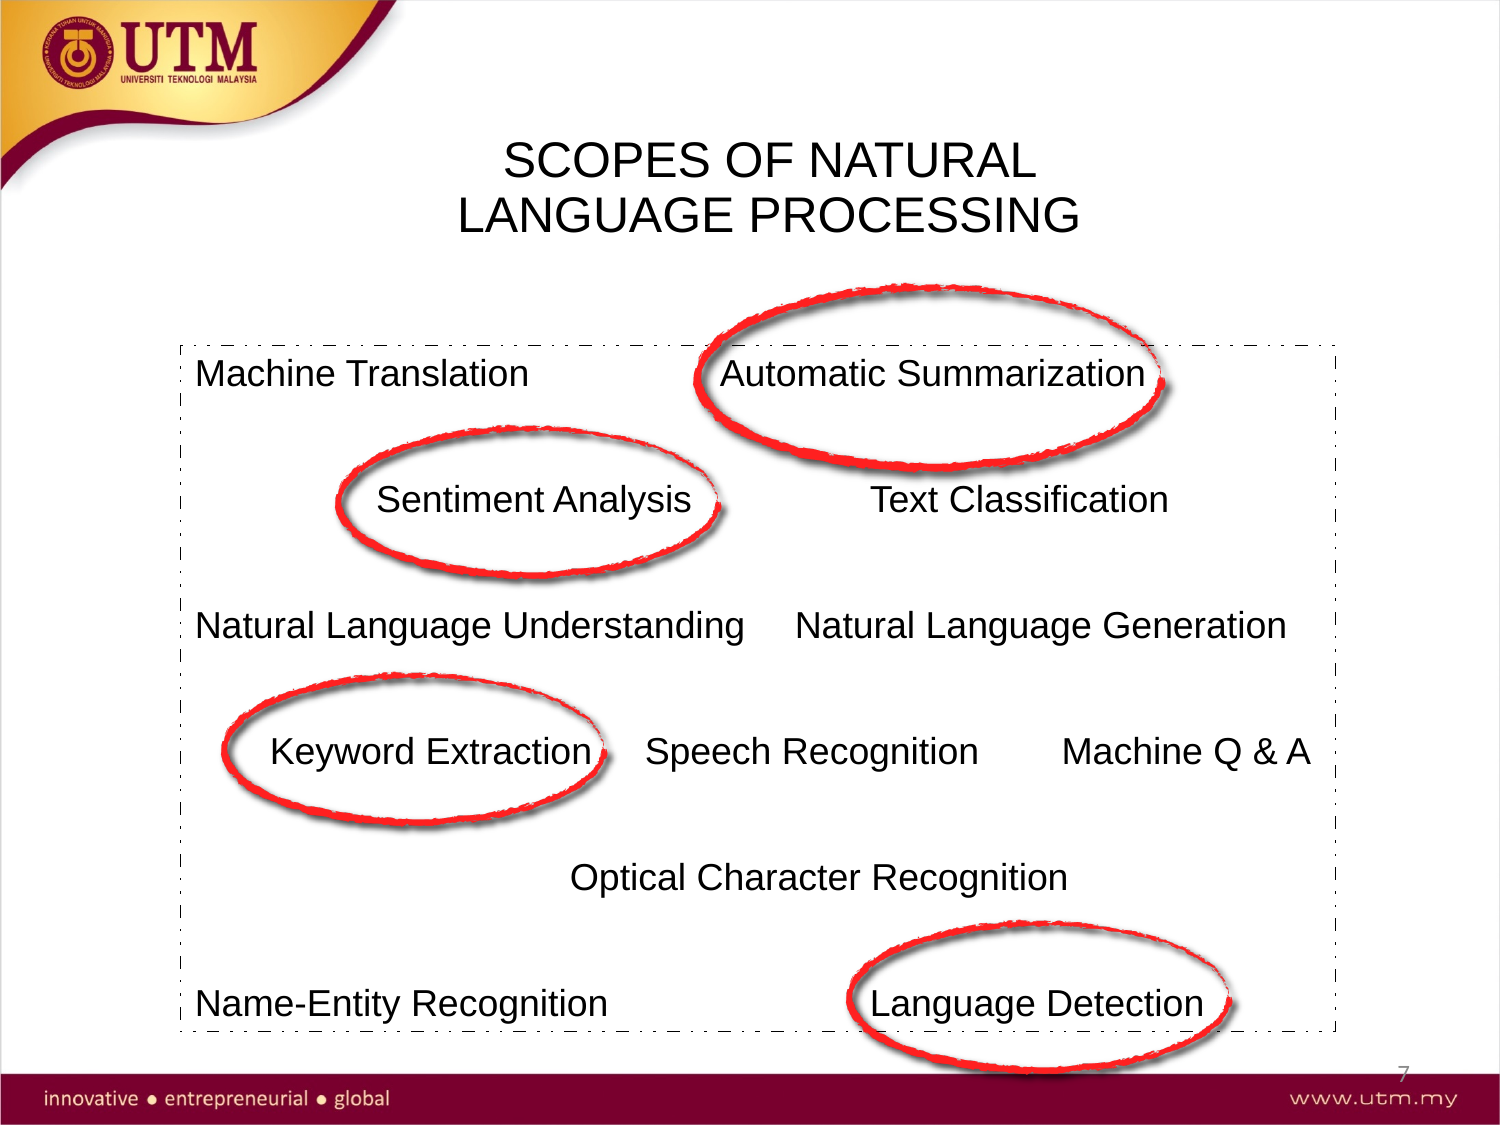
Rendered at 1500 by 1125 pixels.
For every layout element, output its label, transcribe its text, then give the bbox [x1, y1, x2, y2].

text_box SCOPES OF NATURAL LANGUAGE PROCESSING [416, 124, 1122, 251]
text_box Machine Translation Automatic Summarization Sentiment Analysis Text Classification Natural Language Understanding Natural Language Generation Keyword Extraction Speech Recognition Machine Q & A Optical Character Recognition Name-Entity Recognition Language Detection [180, 345, 1336, 1032]
picture [0, 0, 1500, 1125]
